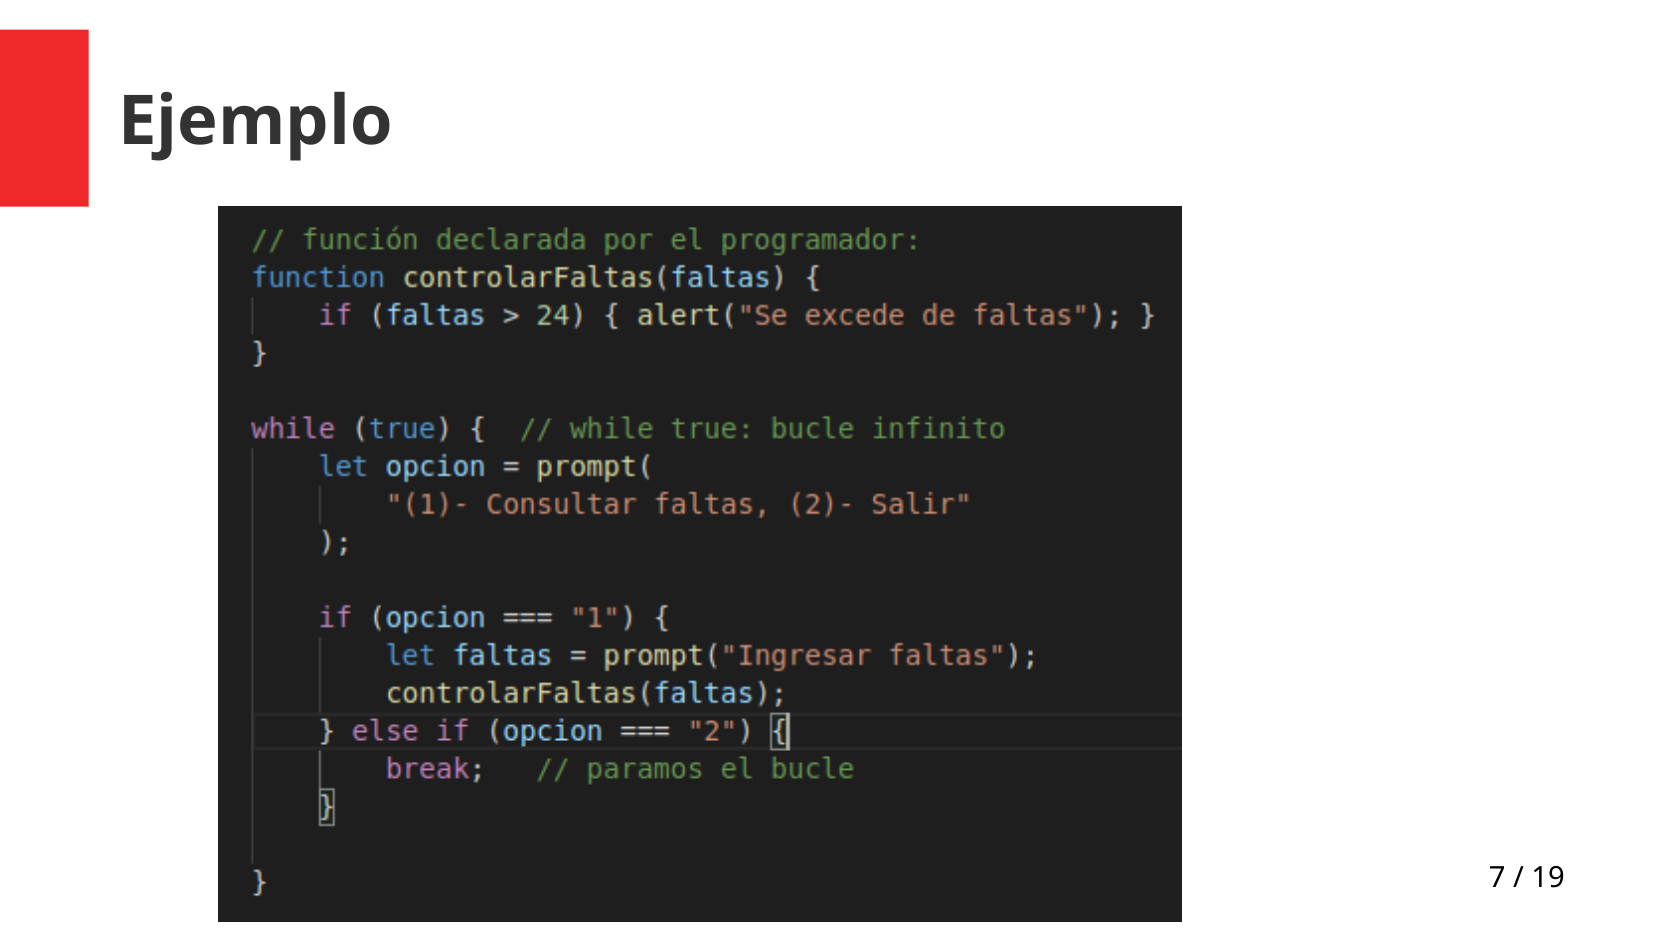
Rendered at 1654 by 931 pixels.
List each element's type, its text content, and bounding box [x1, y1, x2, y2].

picture [218, 206, 1182, 922]
title Ejemplo [118, 29, 1595, 207]
